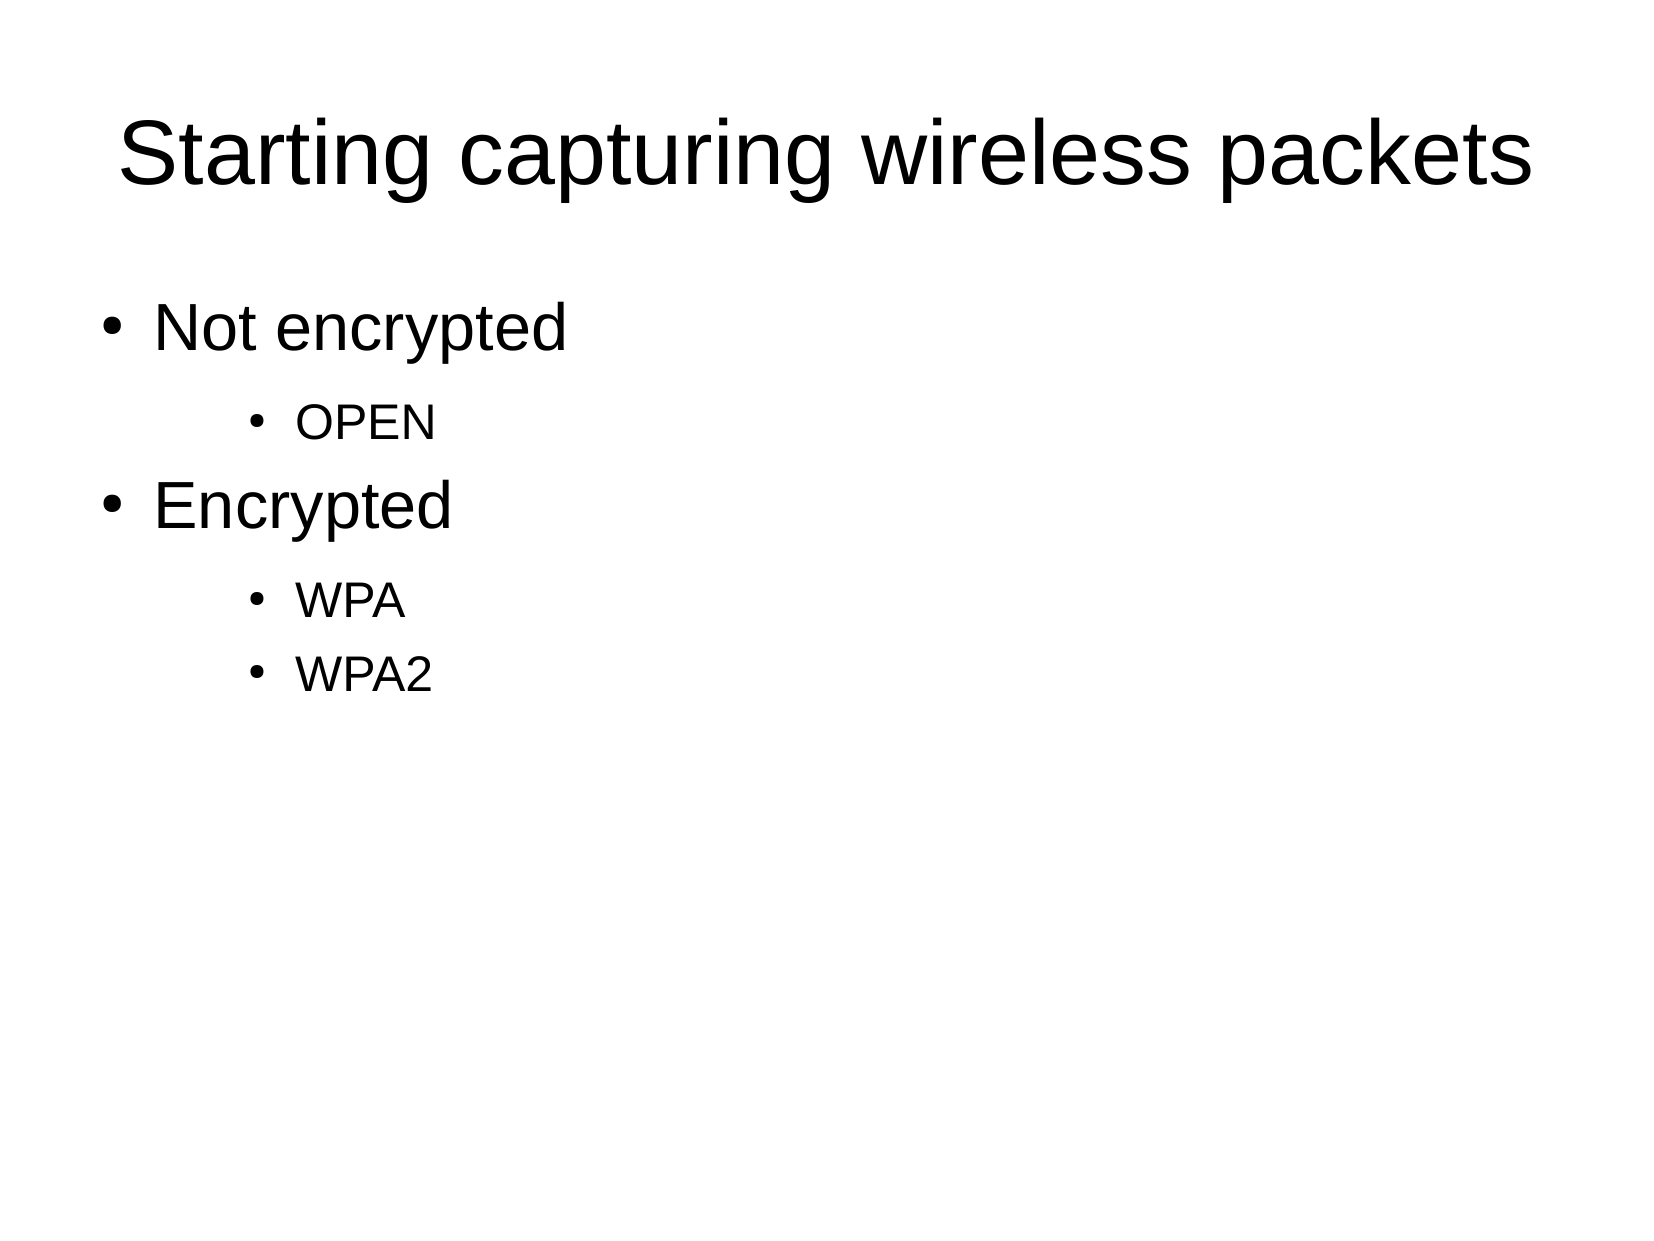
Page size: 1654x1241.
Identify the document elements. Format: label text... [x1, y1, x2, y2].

list Not encrypted OPEN Encrypted WPA WPA2 [82, 290, 1571, 1010]
title Starting capturing wireless packets [82, 49, 1571, 257]
